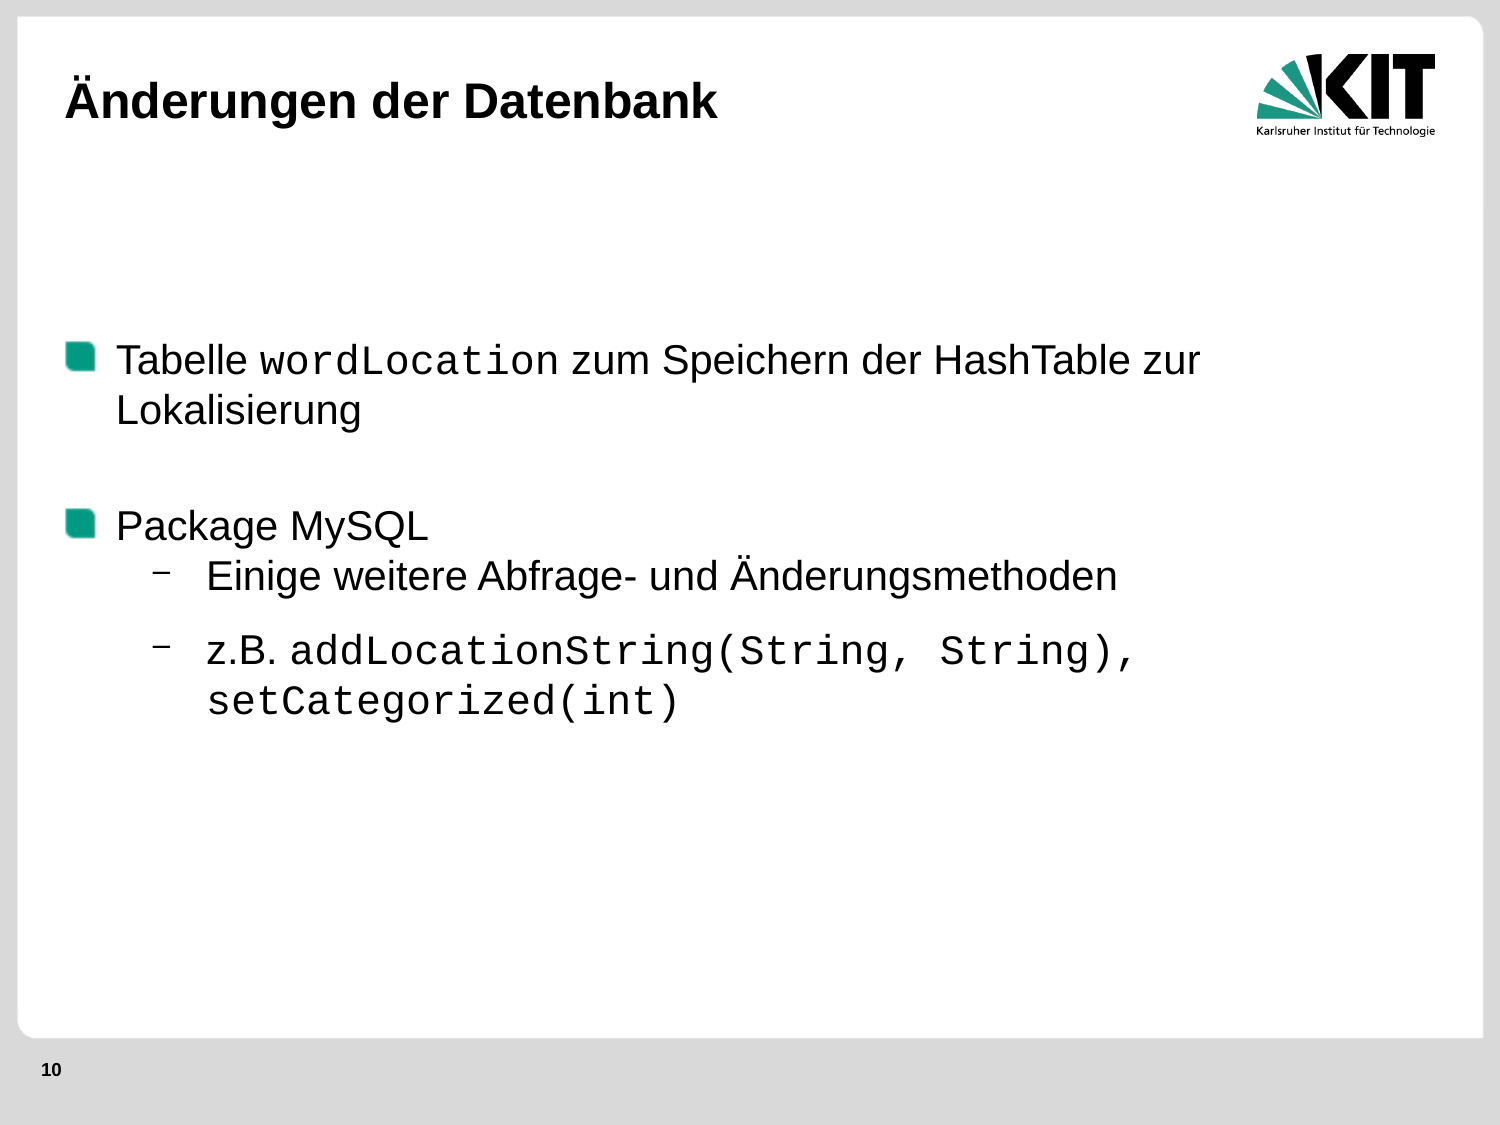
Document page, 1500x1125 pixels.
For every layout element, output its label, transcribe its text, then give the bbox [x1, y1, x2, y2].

title Änderungen der Datenbank [64, 54, 1198, 147]
list Tabelle wordLocation zum Speichern der HashTable zur Lokalisierung Package MySQL Einige weitere Abfrage- und Änderungsmethoden z.B. addLocationString(String, String), setCategorized(int) [64, 332, 1436, 1125]
picture [0, 0, 1500, 1125]
